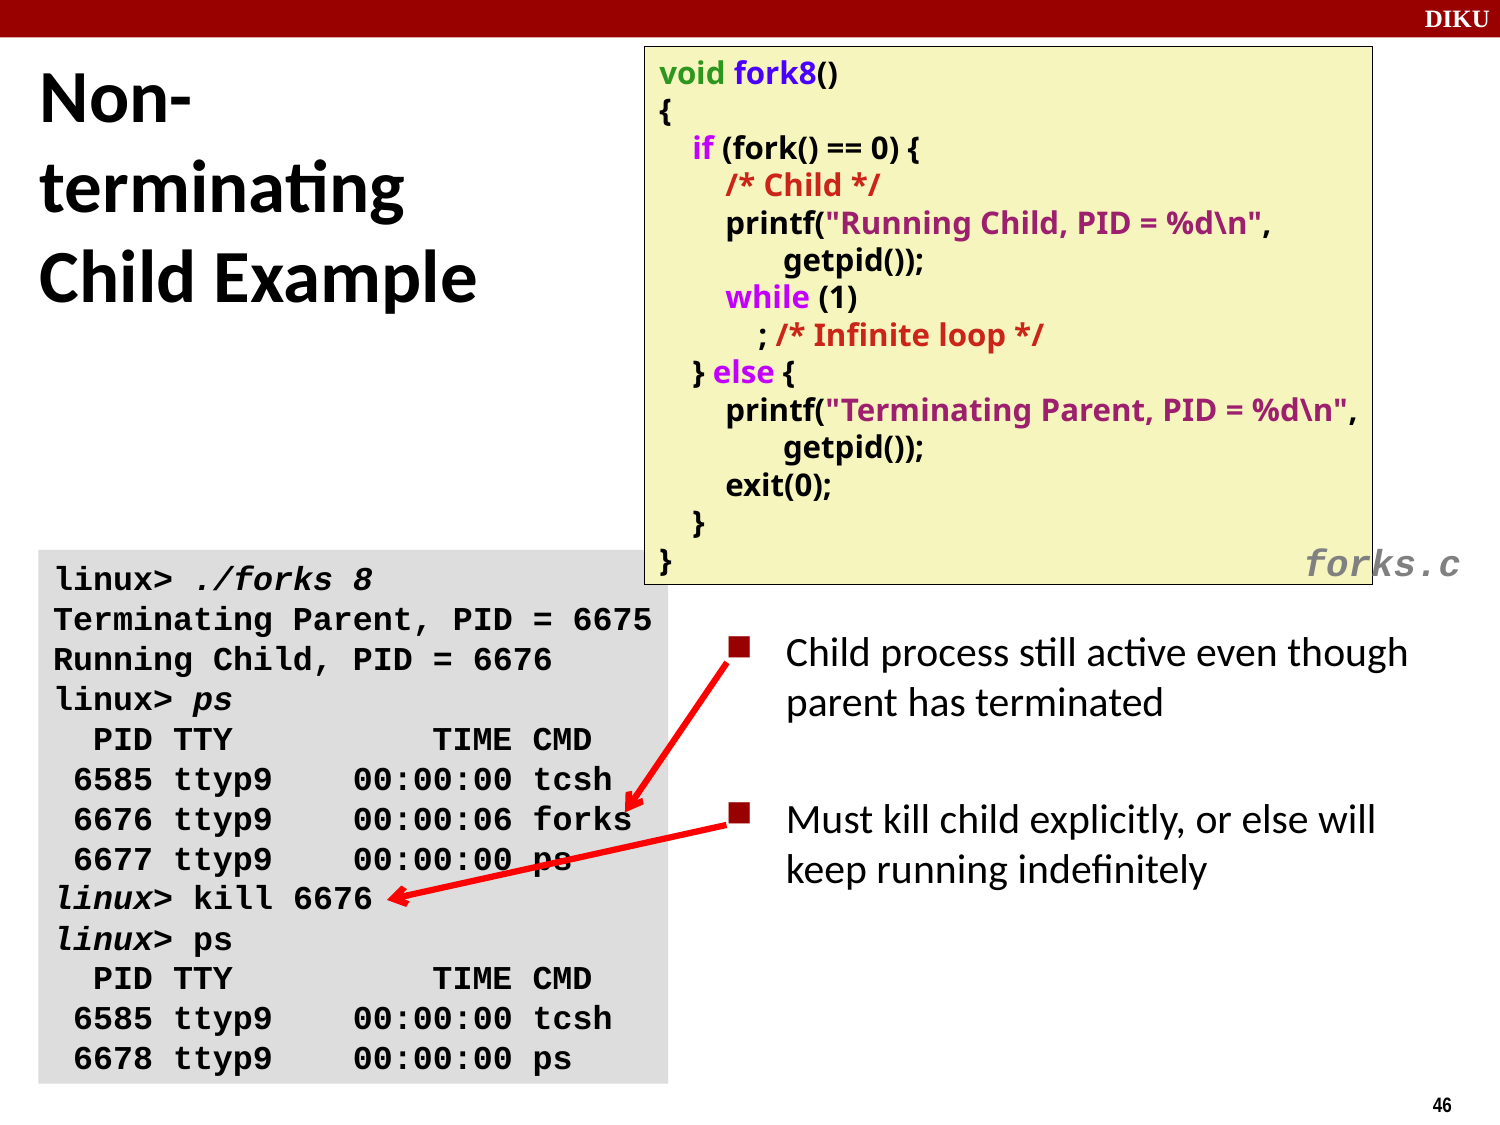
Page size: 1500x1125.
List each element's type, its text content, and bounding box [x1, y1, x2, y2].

text_box linux> ./forks 8 Terminating Parent, PID = 6675 Running Child, PID = 6676 linux> ps PID TTY TIME CMD 6585 ttyp9 00:00:00 tcsh 6676 ttyp9 00:00:06 forks 6677 ttyp9 00:00:00 ps linux> kill 6676 linux> ps PID TTY TIME CMD 6585 ttyp9 00:00:00 tcsh 6678 ttyp9 00:00:00 ps [38, 549, 669, 1084]
title Non- terminating Child Example [24, 50, 625, 316]
list Child process still active even though parent has terminated Must kill child explicitly, or else will keep running indefinitely [714, 617, 1425, 1063]
text_box void fork8() { if (fork() == 0) { /* Child */ printf("Running Child, PID = %d\n", getpid()); while (1) ; /* Infinite loop */ } else { printf("Terminating Parent, PID = %d\n", getpid()); exit(0); } } [644, 45, 1373, 585]
text_box forks.c [1288, 534, 1477, 593]
